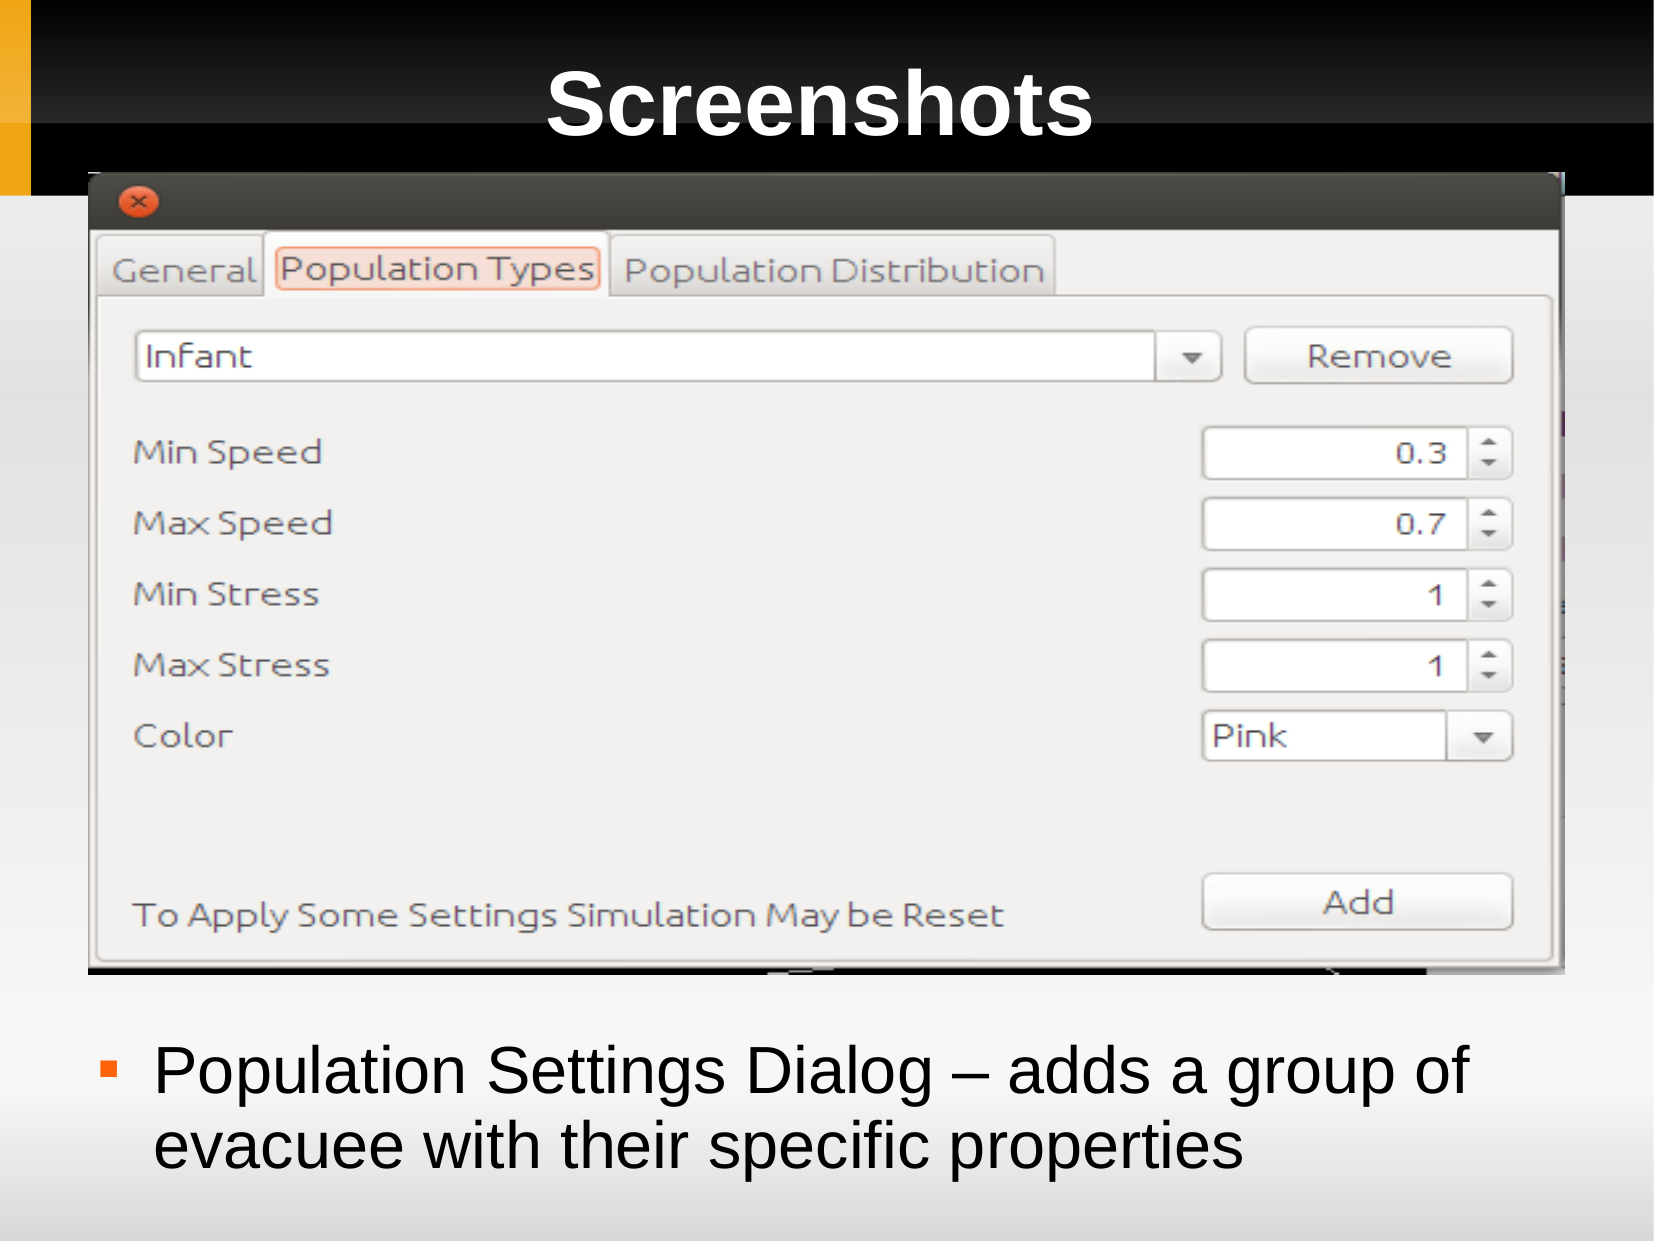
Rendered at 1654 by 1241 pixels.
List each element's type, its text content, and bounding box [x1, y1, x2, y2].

list Population Settings Dialog – adds a group of evacuee with their specific properties [82, 1033, 1571, 1184]
title Screenshots [76, 0, 1565, 208]
picture [0, 0, 1654, 1241]
